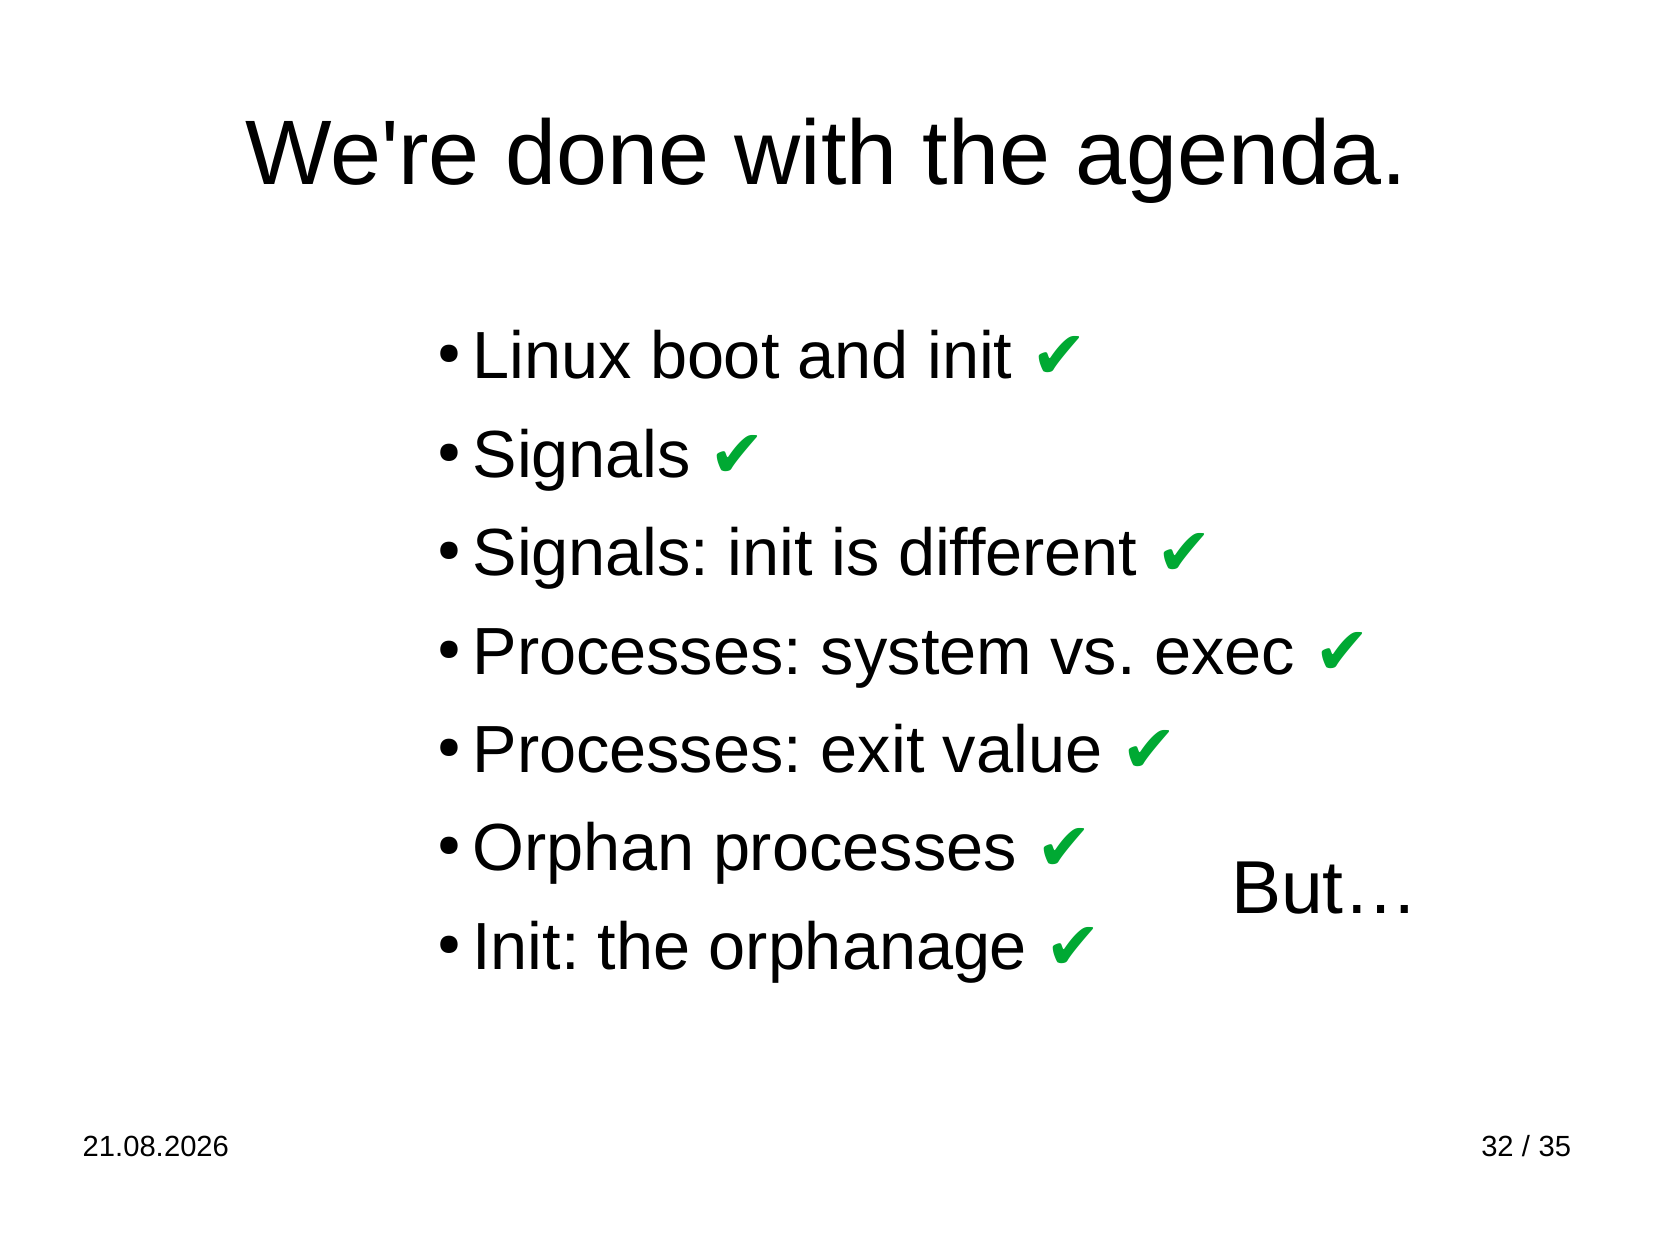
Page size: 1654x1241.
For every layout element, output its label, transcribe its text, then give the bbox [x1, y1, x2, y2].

subtitle Linux boot and init ✔ Signals ✔ Signals: init is different ✔ Processes: system vs. exec ✔ Processes: exit value ✔ Orphan processes ✔ Init: the orphanage ✔ [437, 266, 1382, 1134]
title We're done with the agenda. [82, 49, 1571, 257]
text_box But… [1216, 838, 1477, 957]
